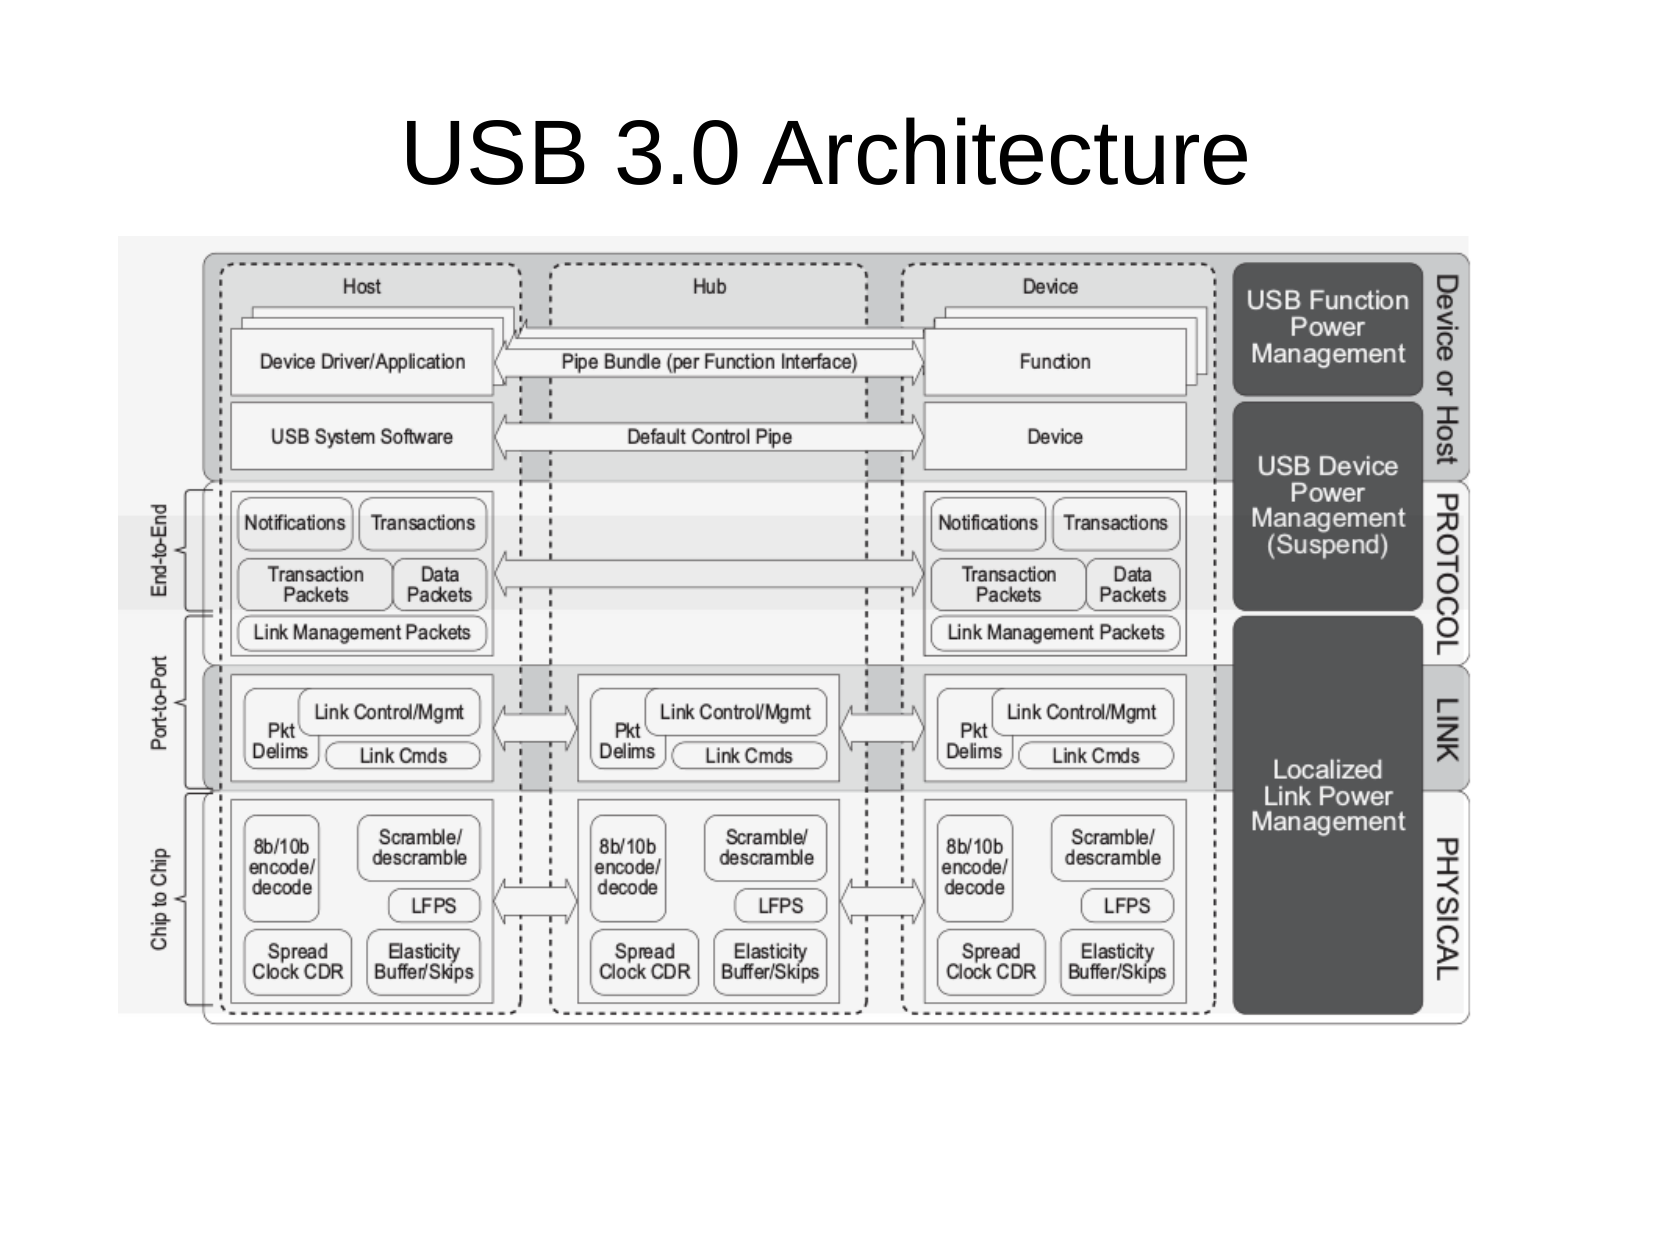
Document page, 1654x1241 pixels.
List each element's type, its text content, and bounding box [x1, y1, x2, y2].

title USB 3.0 Architecture [82, 49, 1571, 257]
picture [118, 236, 1489, 1037]
